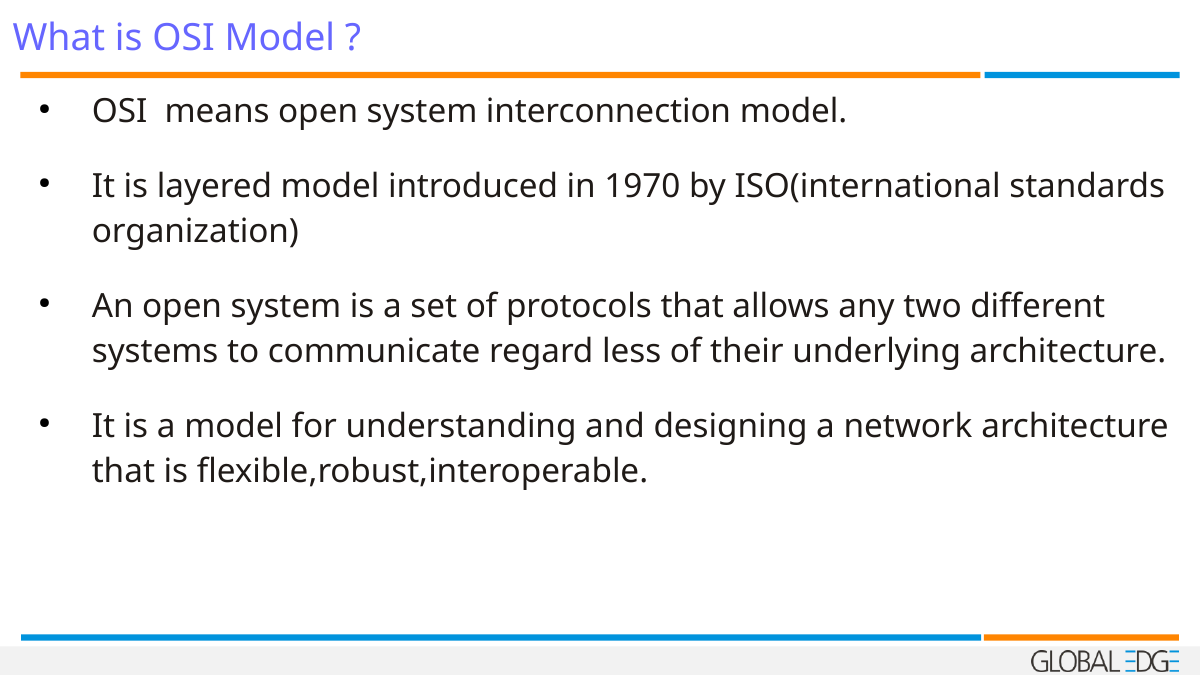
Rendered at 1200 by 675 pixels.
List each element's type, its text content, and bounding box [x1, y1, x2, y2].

title What is OSI Model ? [12, 9, 1088, 63]
picture [1031, 650, 1179, 672]
list OSI means open system interconnection model. It is layered model introduced in 1970 by ISO(international standards organization) An open system is a set of protocols that allows any two different systems to communicate regard less of their underlying architecture. It is a model for understanding and designing a network architecture that is flexible,robust,interoperable. [21, 86, 1182, 627]
